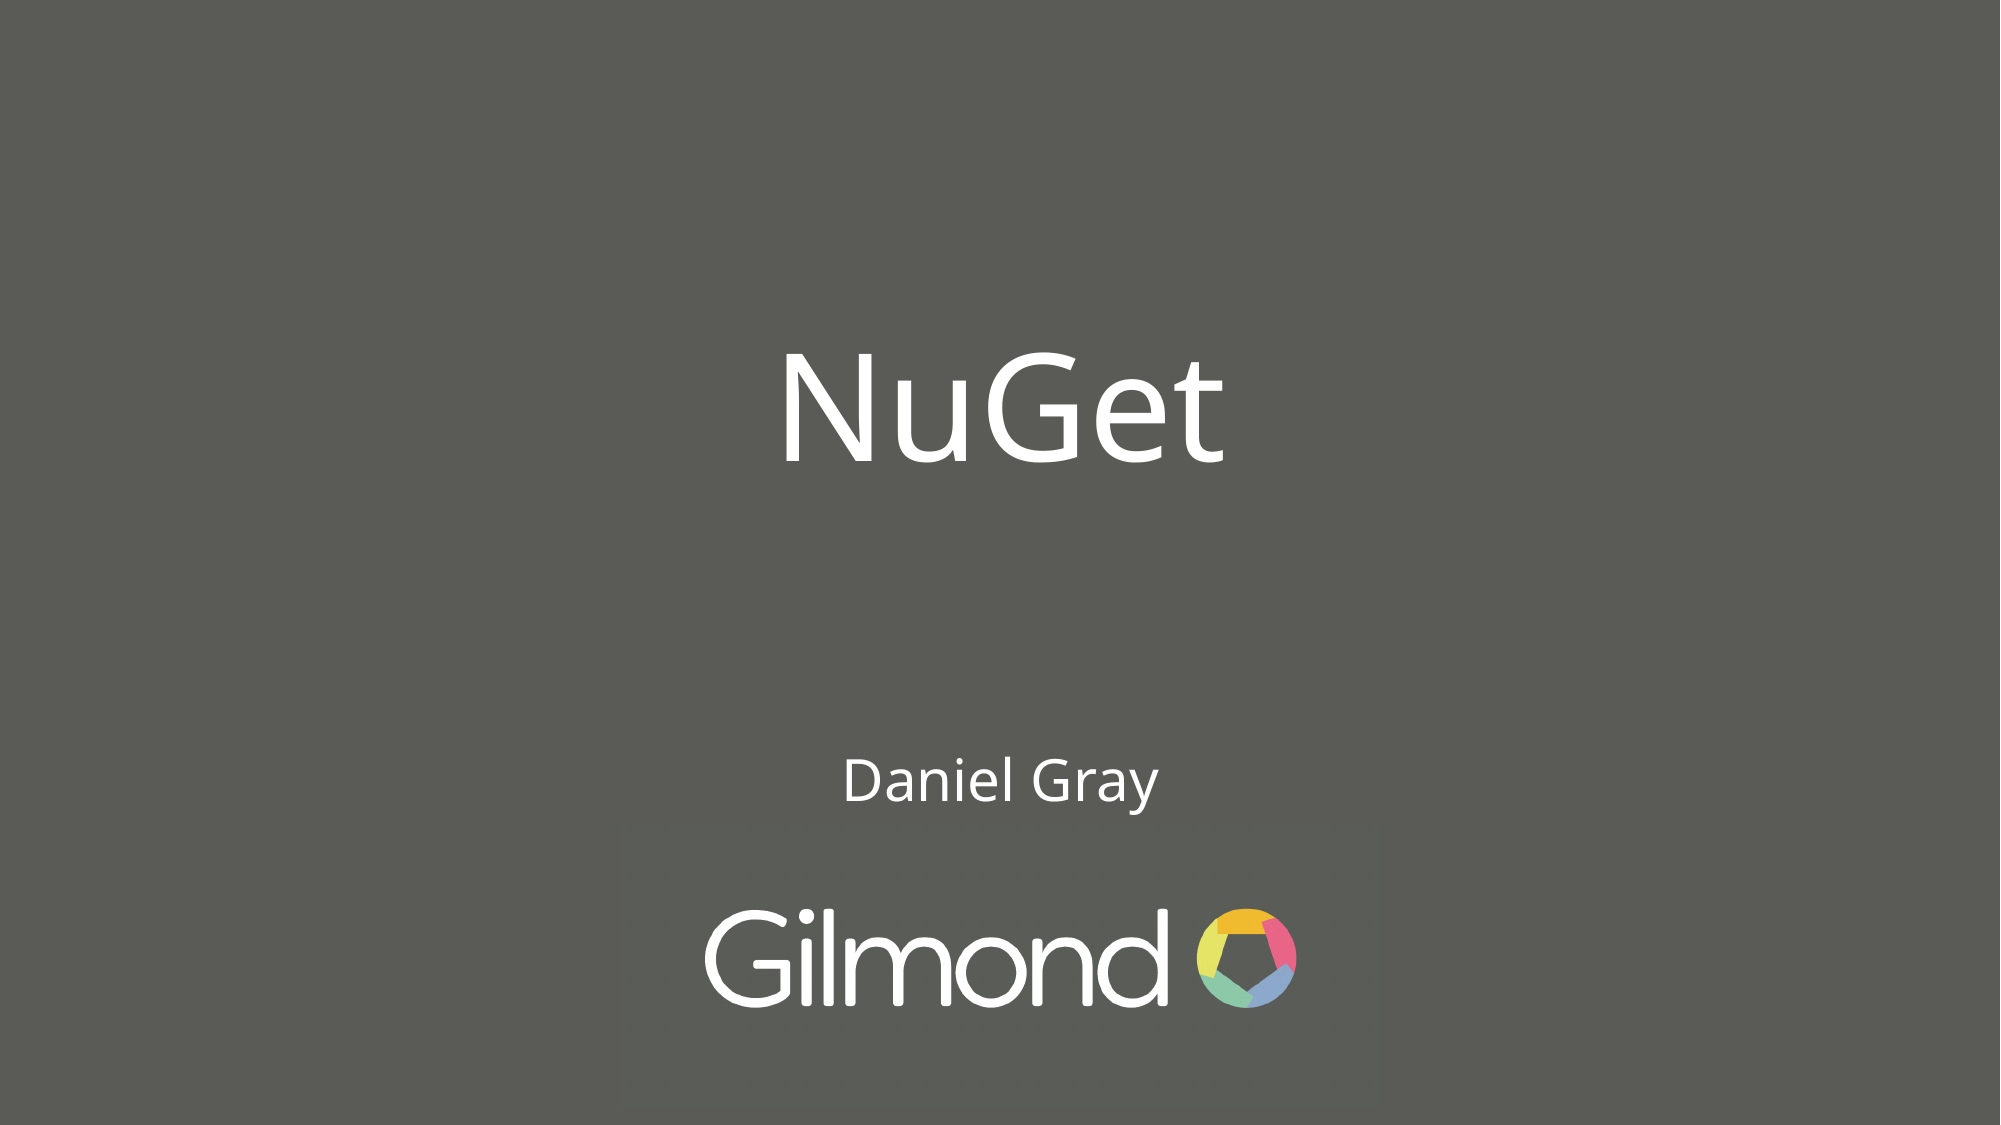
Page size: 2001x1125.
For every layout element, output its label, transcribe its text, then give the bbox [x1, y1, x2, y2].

subtitle Daniel Gray [249, 581, 1750, 985]
picture [620, 824, 1380, 1108]
subtitle NuGet [249, 211, 1750, 581]
